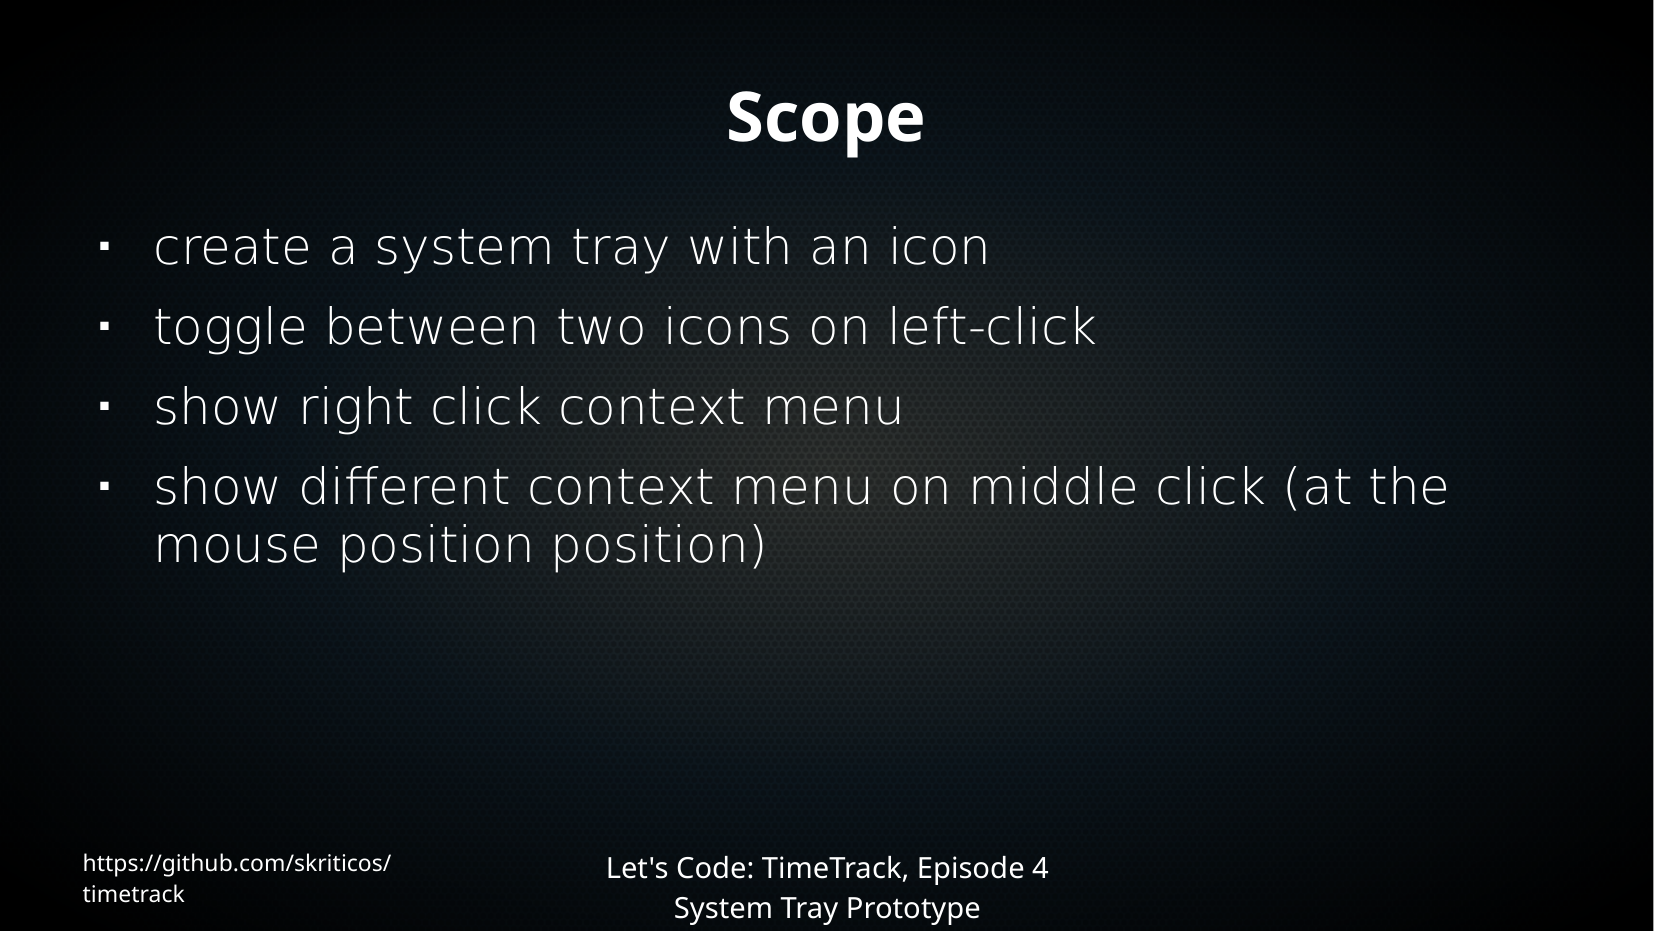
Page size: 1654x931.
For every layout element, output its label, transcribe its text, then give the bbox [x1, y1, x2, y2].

list create a system tray with an icon toggle between two icons on left-click show right click context menu show different context menu on middle click (at the mouse position position) [82, 217, 1538, 758]
title Scope [82, 37, 1571, 193]
picture [0, 0, 1654, 931]
